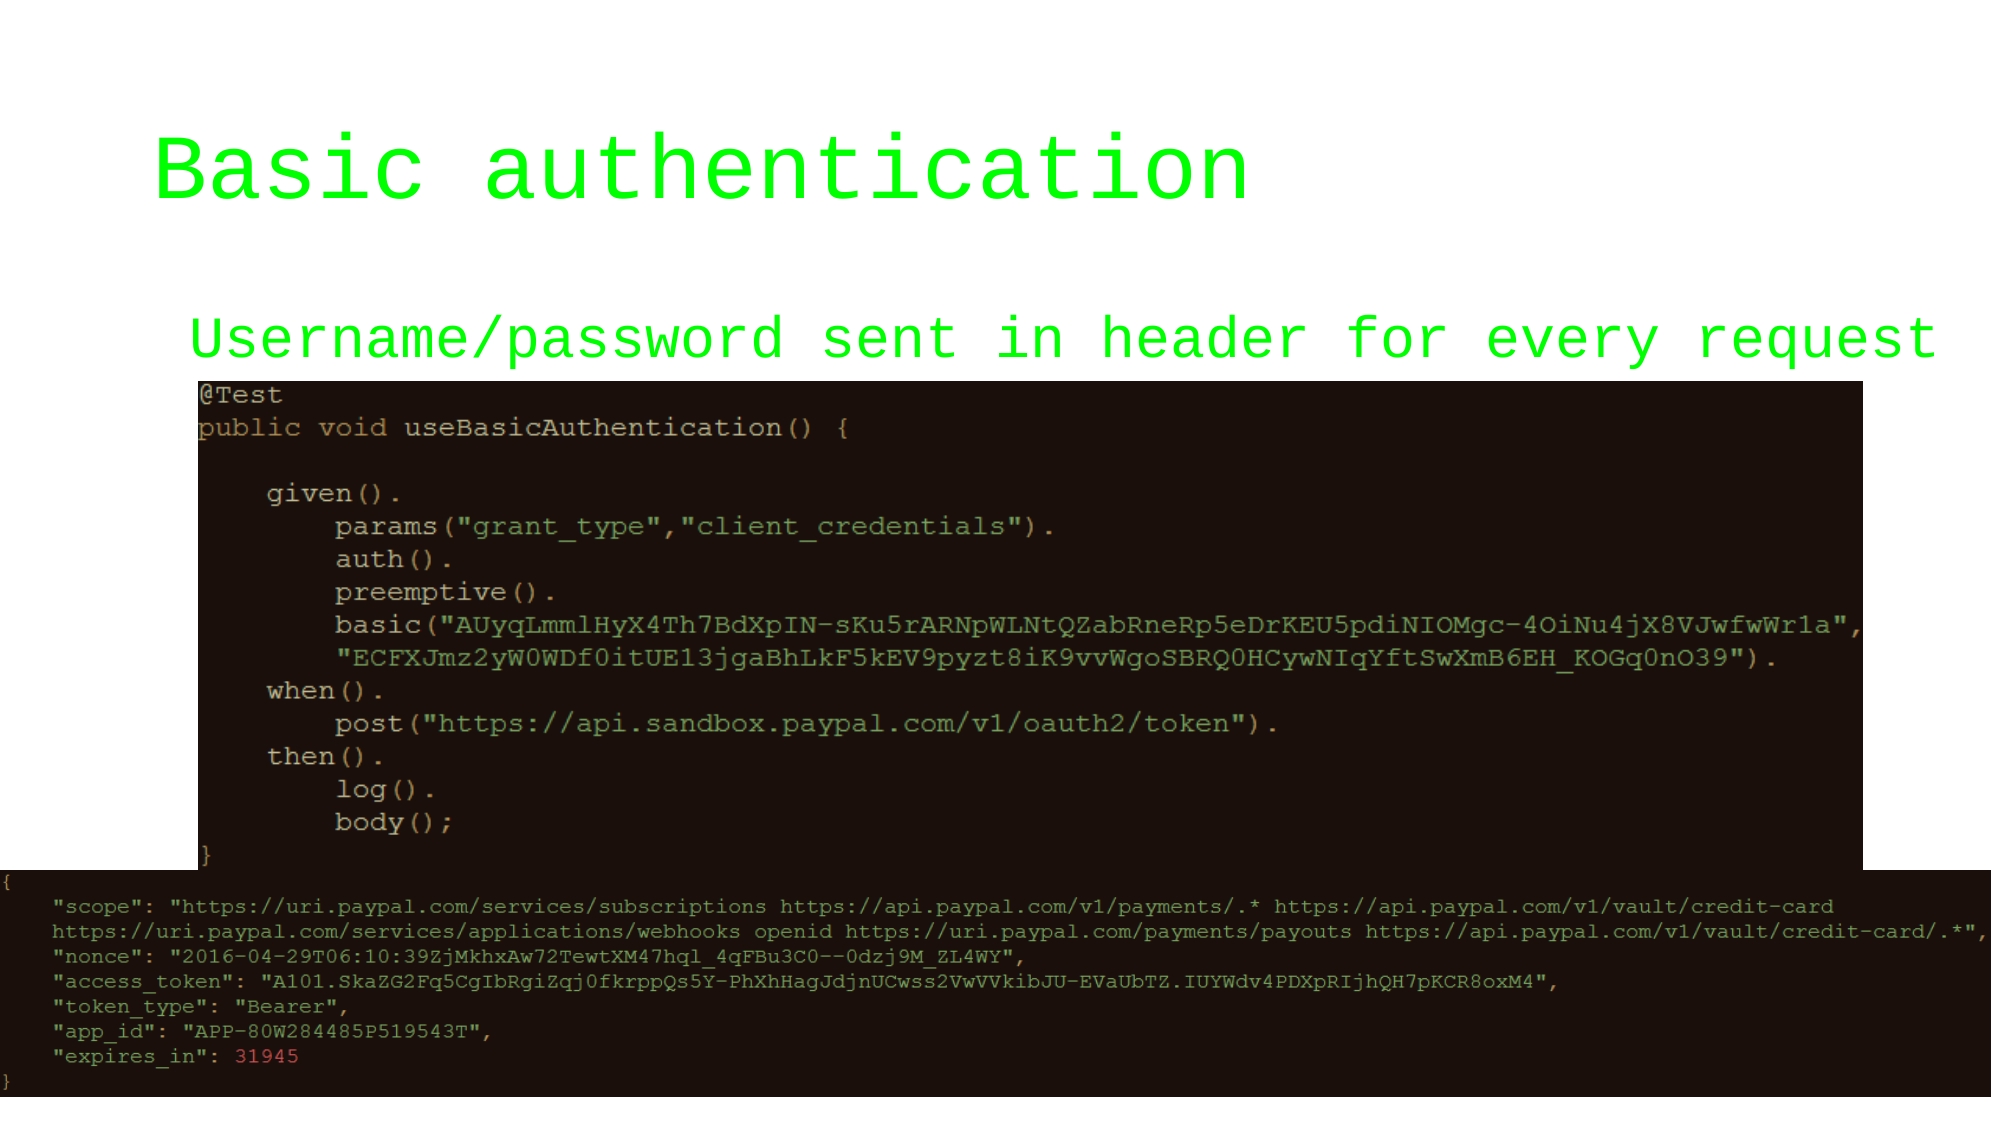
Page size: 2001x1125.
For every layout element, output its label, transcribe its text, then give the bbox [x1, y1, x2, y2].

picture [0, 381, 1991, 1097]
list Username/password sent in header for every request [137, 299, 1967, 870]
title Basic authentication [137, 59, 1863, 278]
